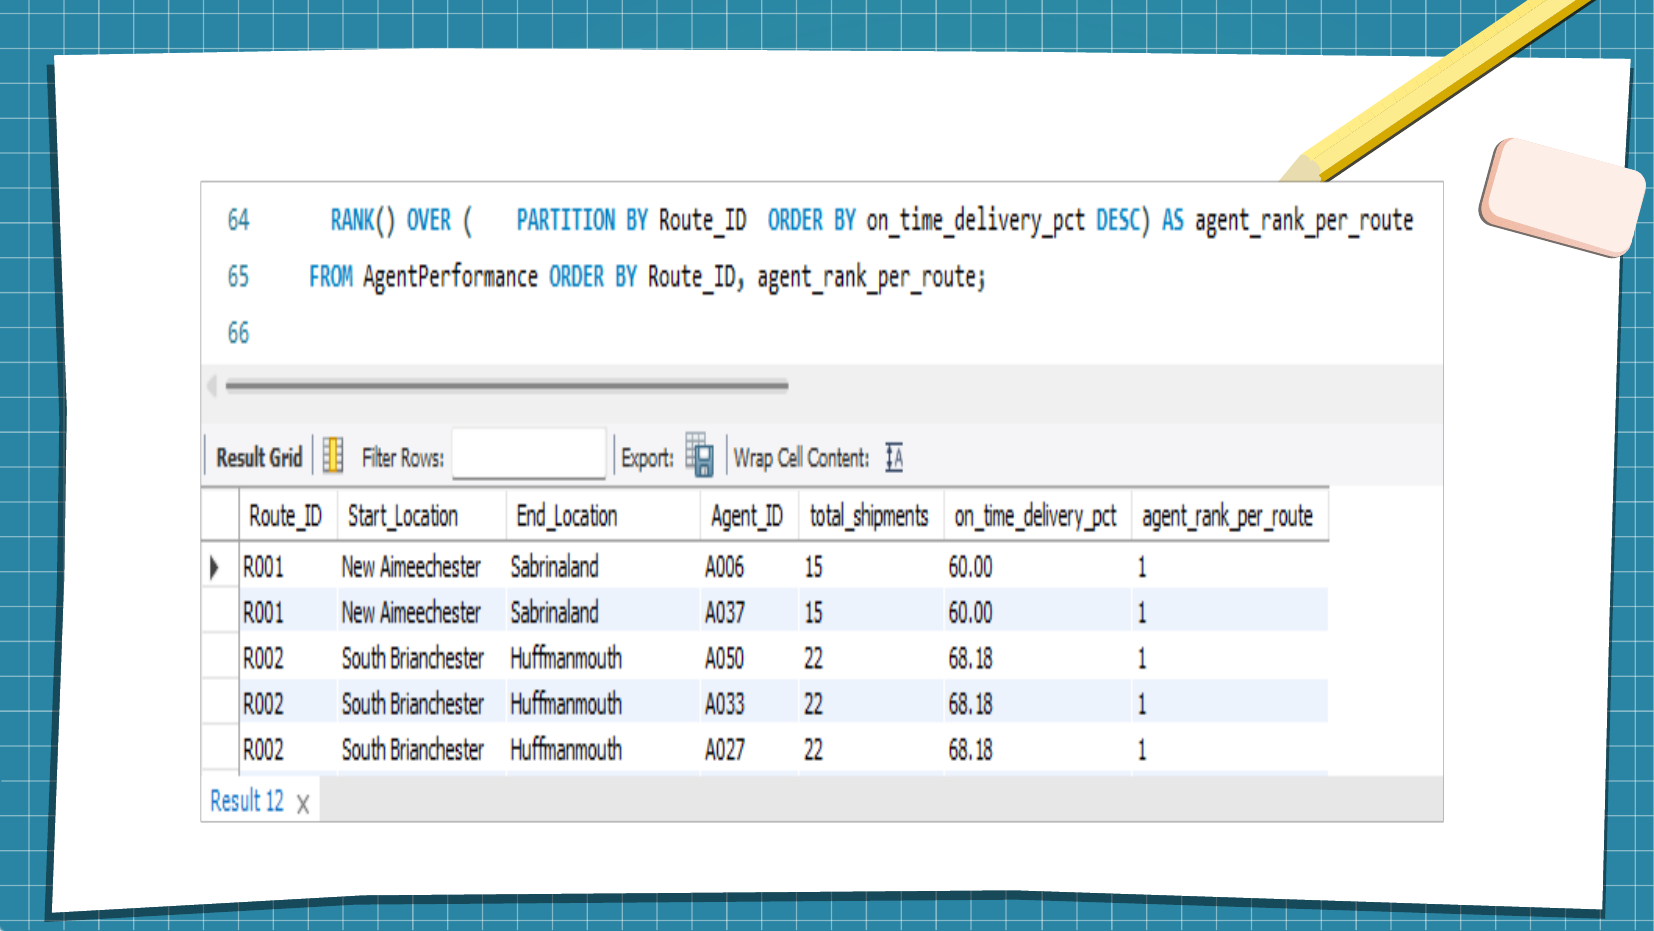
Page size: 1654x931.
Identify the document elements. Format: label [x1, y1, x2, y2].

picture [198, 177, 1447, 828]
